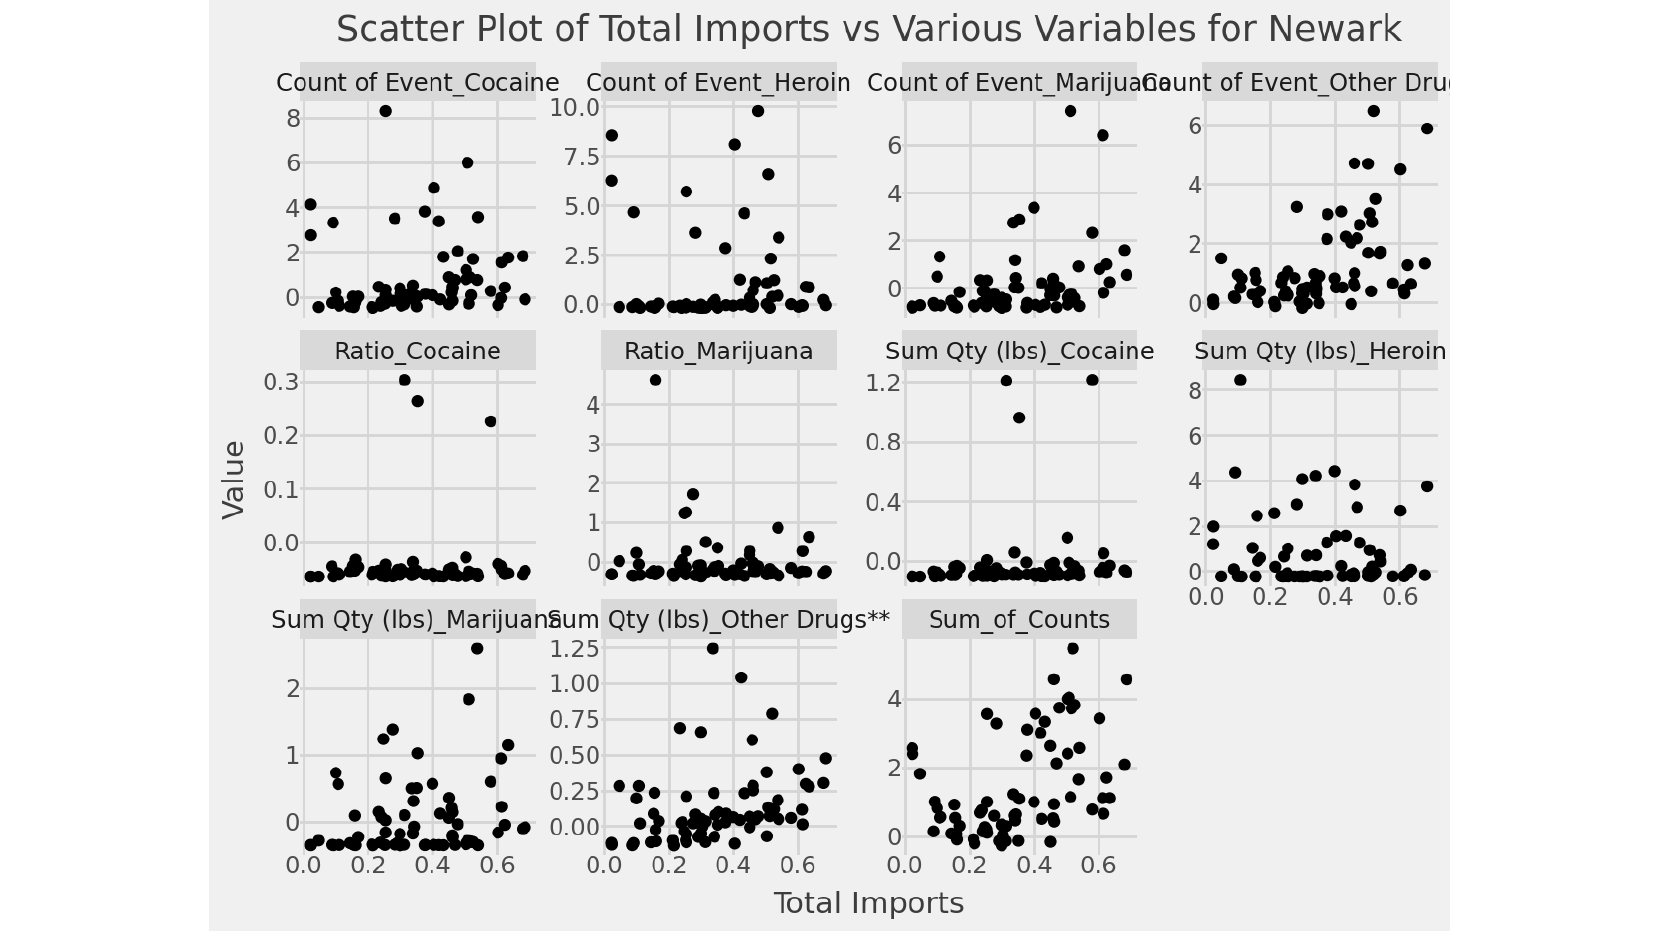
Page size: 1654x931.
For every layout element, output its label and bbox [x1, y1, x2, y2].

picture [209, 0, 1450, 931]
